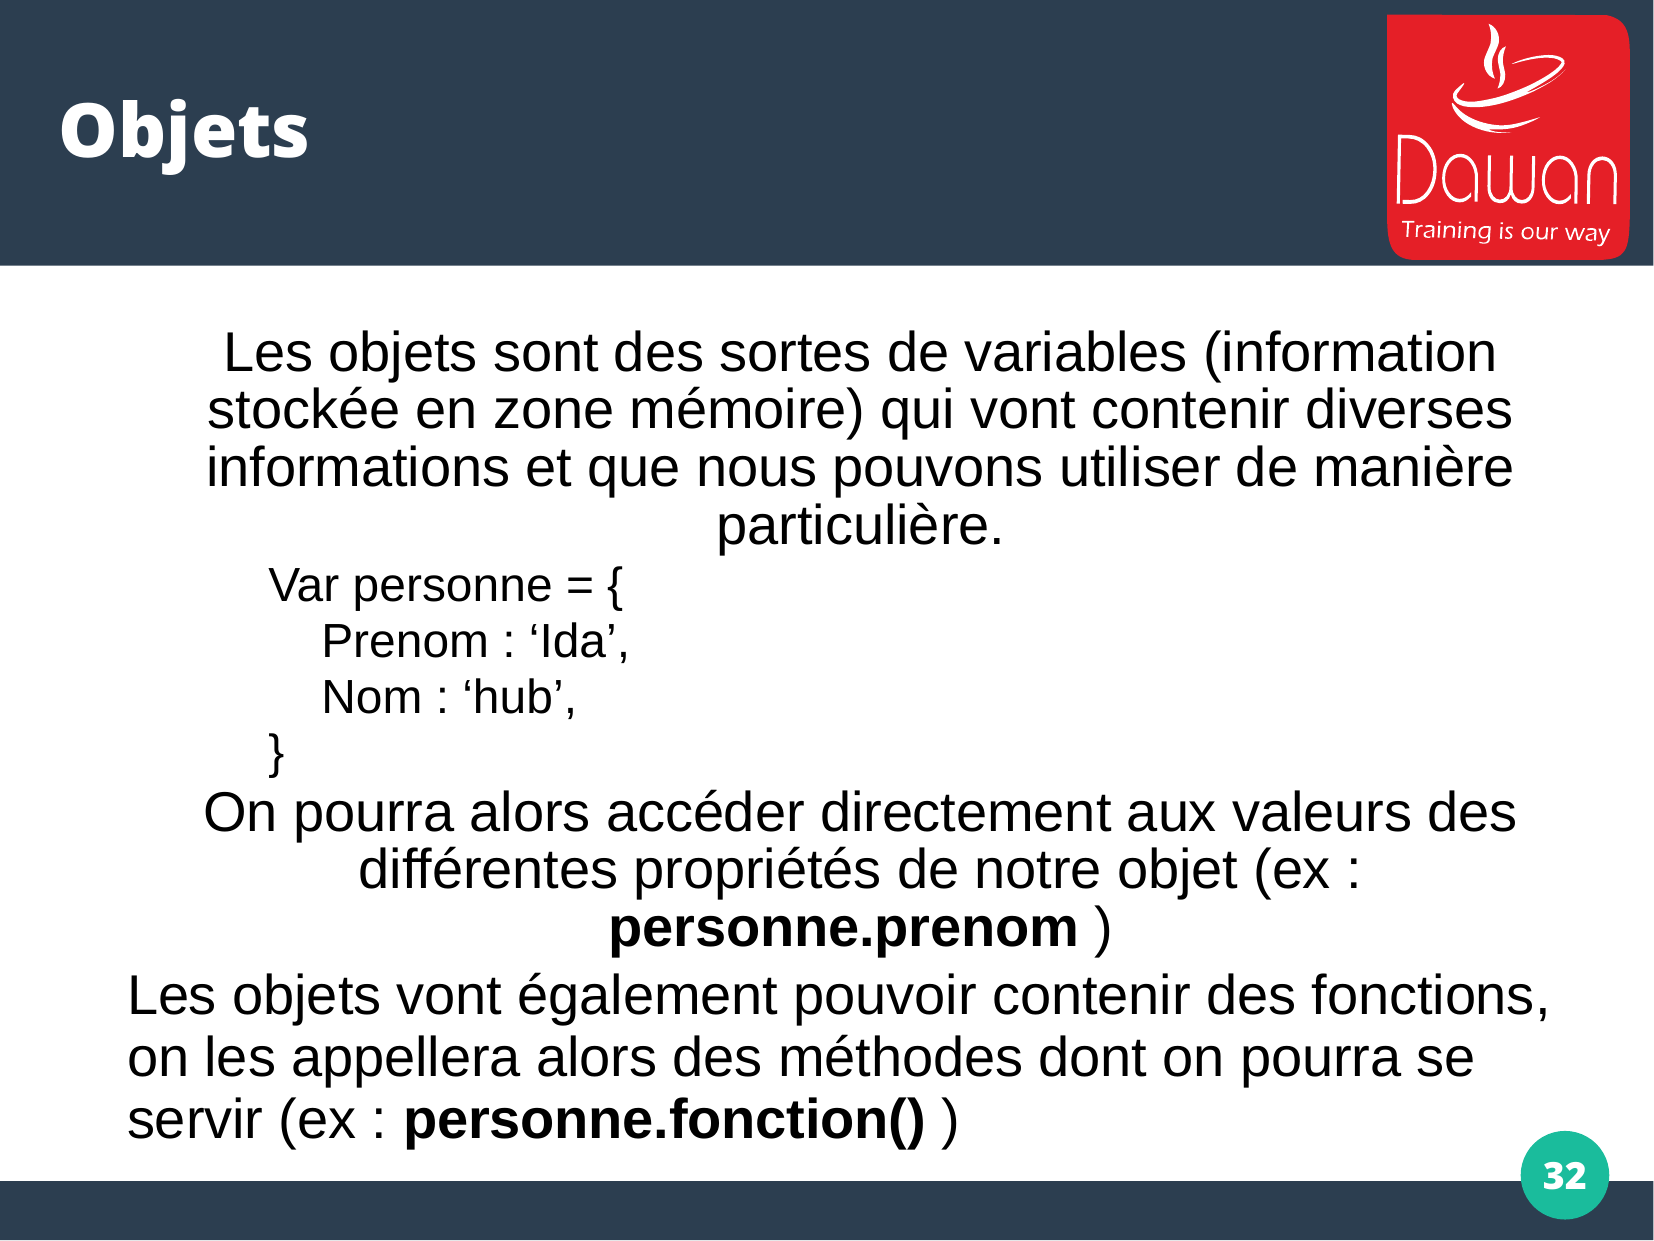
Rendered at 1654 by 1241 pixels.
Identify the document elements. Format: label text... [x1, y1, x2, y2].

picture [1387, 14, 1630, 260]
title Objets [59, 49, 1387, 207]
list Les objets sont des sortes de variables (information stockée en zone mémoire) qui vont contenir diverses informations et que nous pouvons utiliser de manière particulière. Var personne = { Prenom : ‘Ida’, Nom : ‘hub’, } On pourra alors accéder directement aux valeurs des différentes propriétés de notre objet (ex : personne.prenom ) Les objets vont également pouvoir contenir des fonctions, on les appellera alors des méthodes dont on pourra se servir (ex : personne.fonction() ) [59, 324, 1595, 1152]
